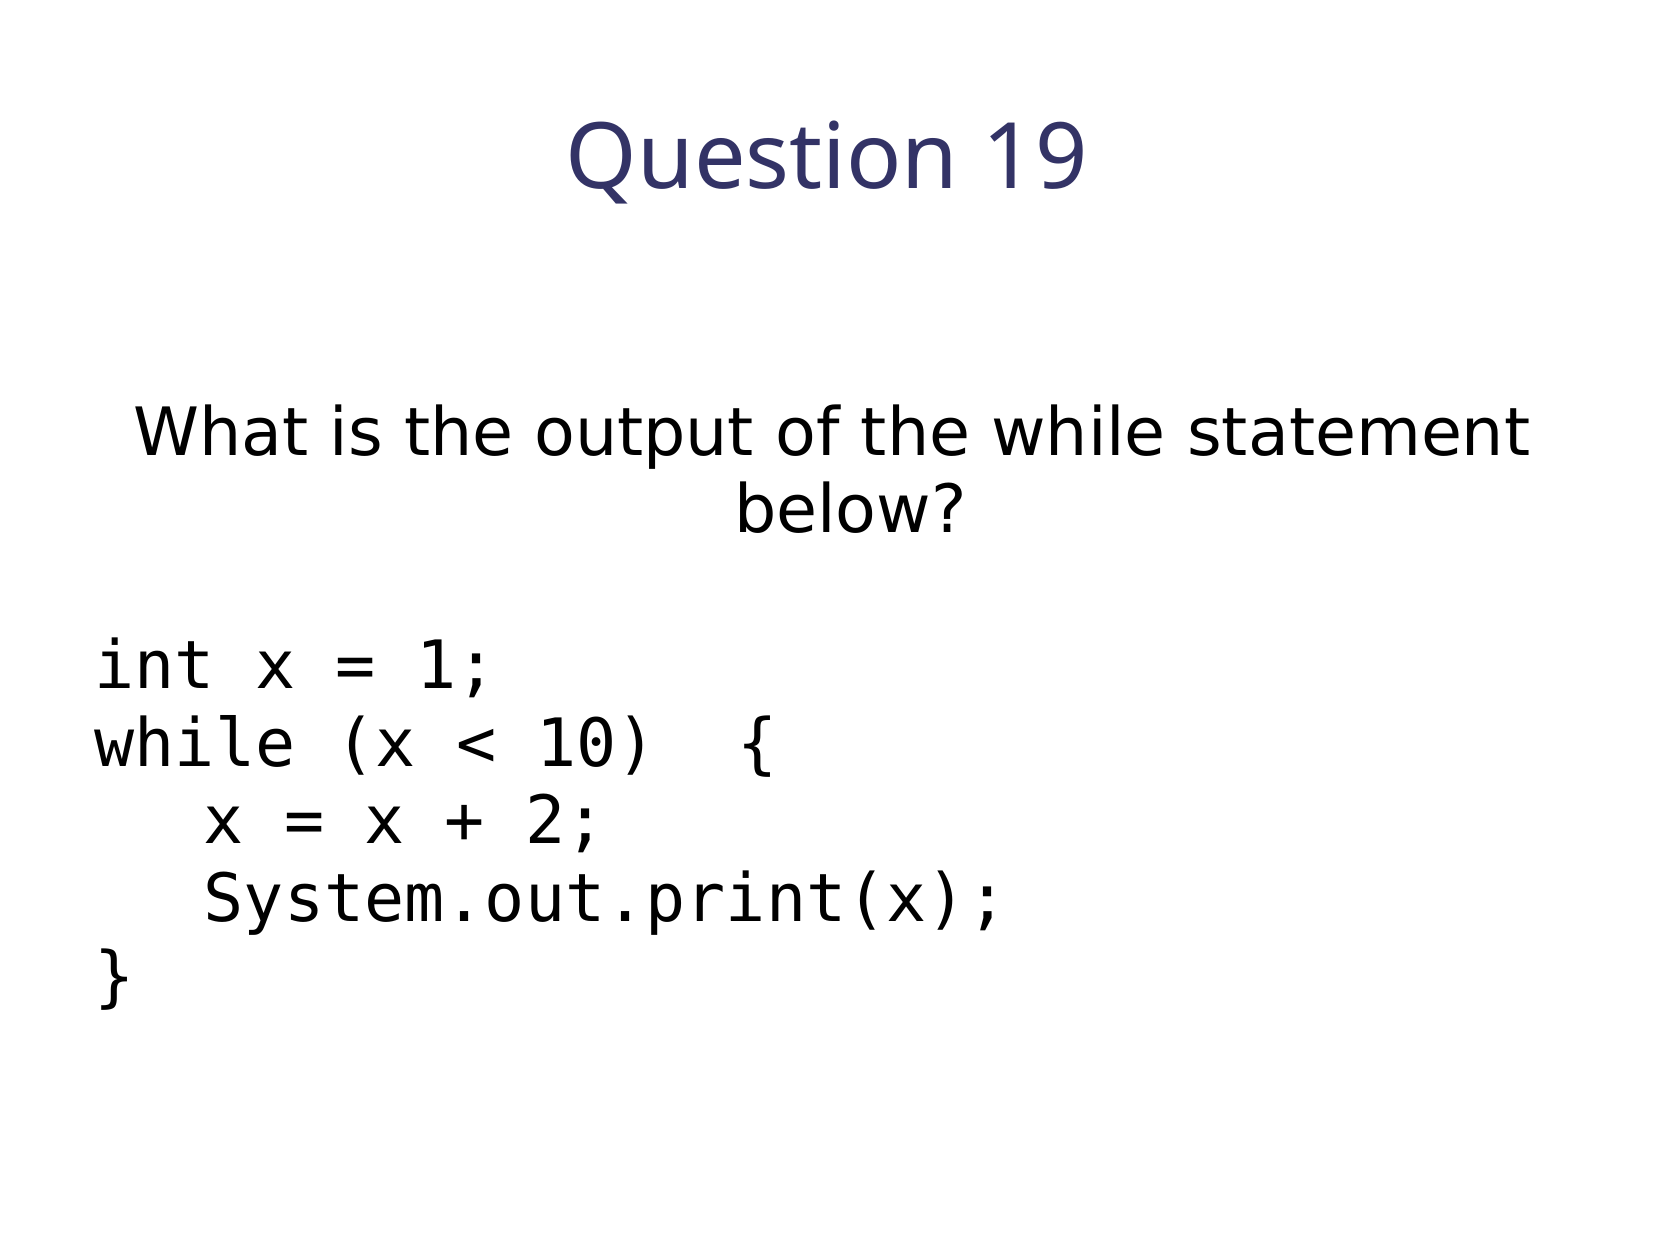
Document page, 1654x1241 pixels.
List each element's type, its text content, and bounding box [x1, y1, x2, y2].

title Question <number> [82, 49, 1571, 257]
subtitle What is the output of the while statement below? int x = 1; while (x < 10) { x = x + 2; System.out.print(x); } [59, 294, 1571, 1114]
